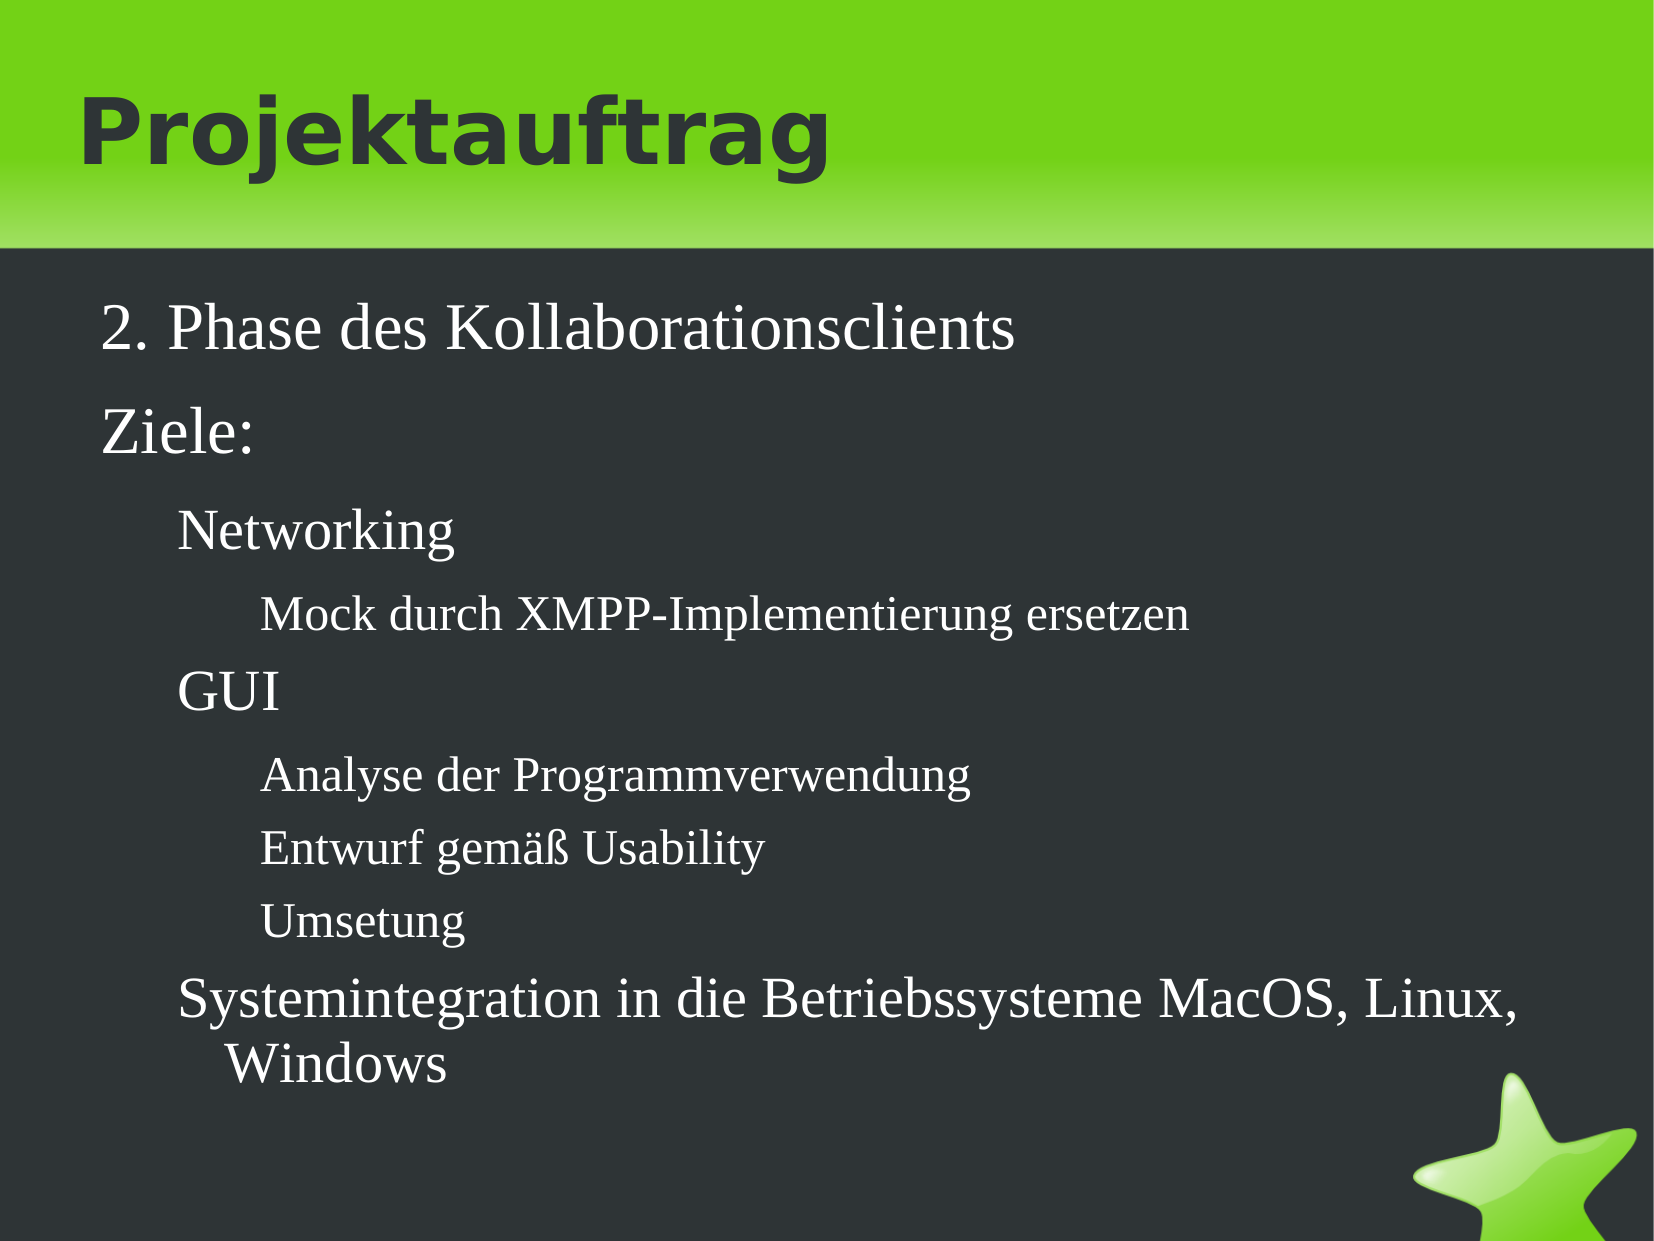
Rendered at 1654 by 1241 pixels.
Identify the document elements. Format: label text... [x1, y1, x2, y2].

title Projektauftrag [76, 36, 1565, 229]
picture [0, 0, 1654, 1241]
list 2. Phase des Kollaborationsclients Ziele: Networking Mock durch XMPP-Implementierung ersetzen GUI Analyse der Programmverwendung Entwurf gemäß Usability Umsetung Systemintegration in die Betriebssysteme MacOS, Linux, Windows [82, 290, 1571, 1153]
